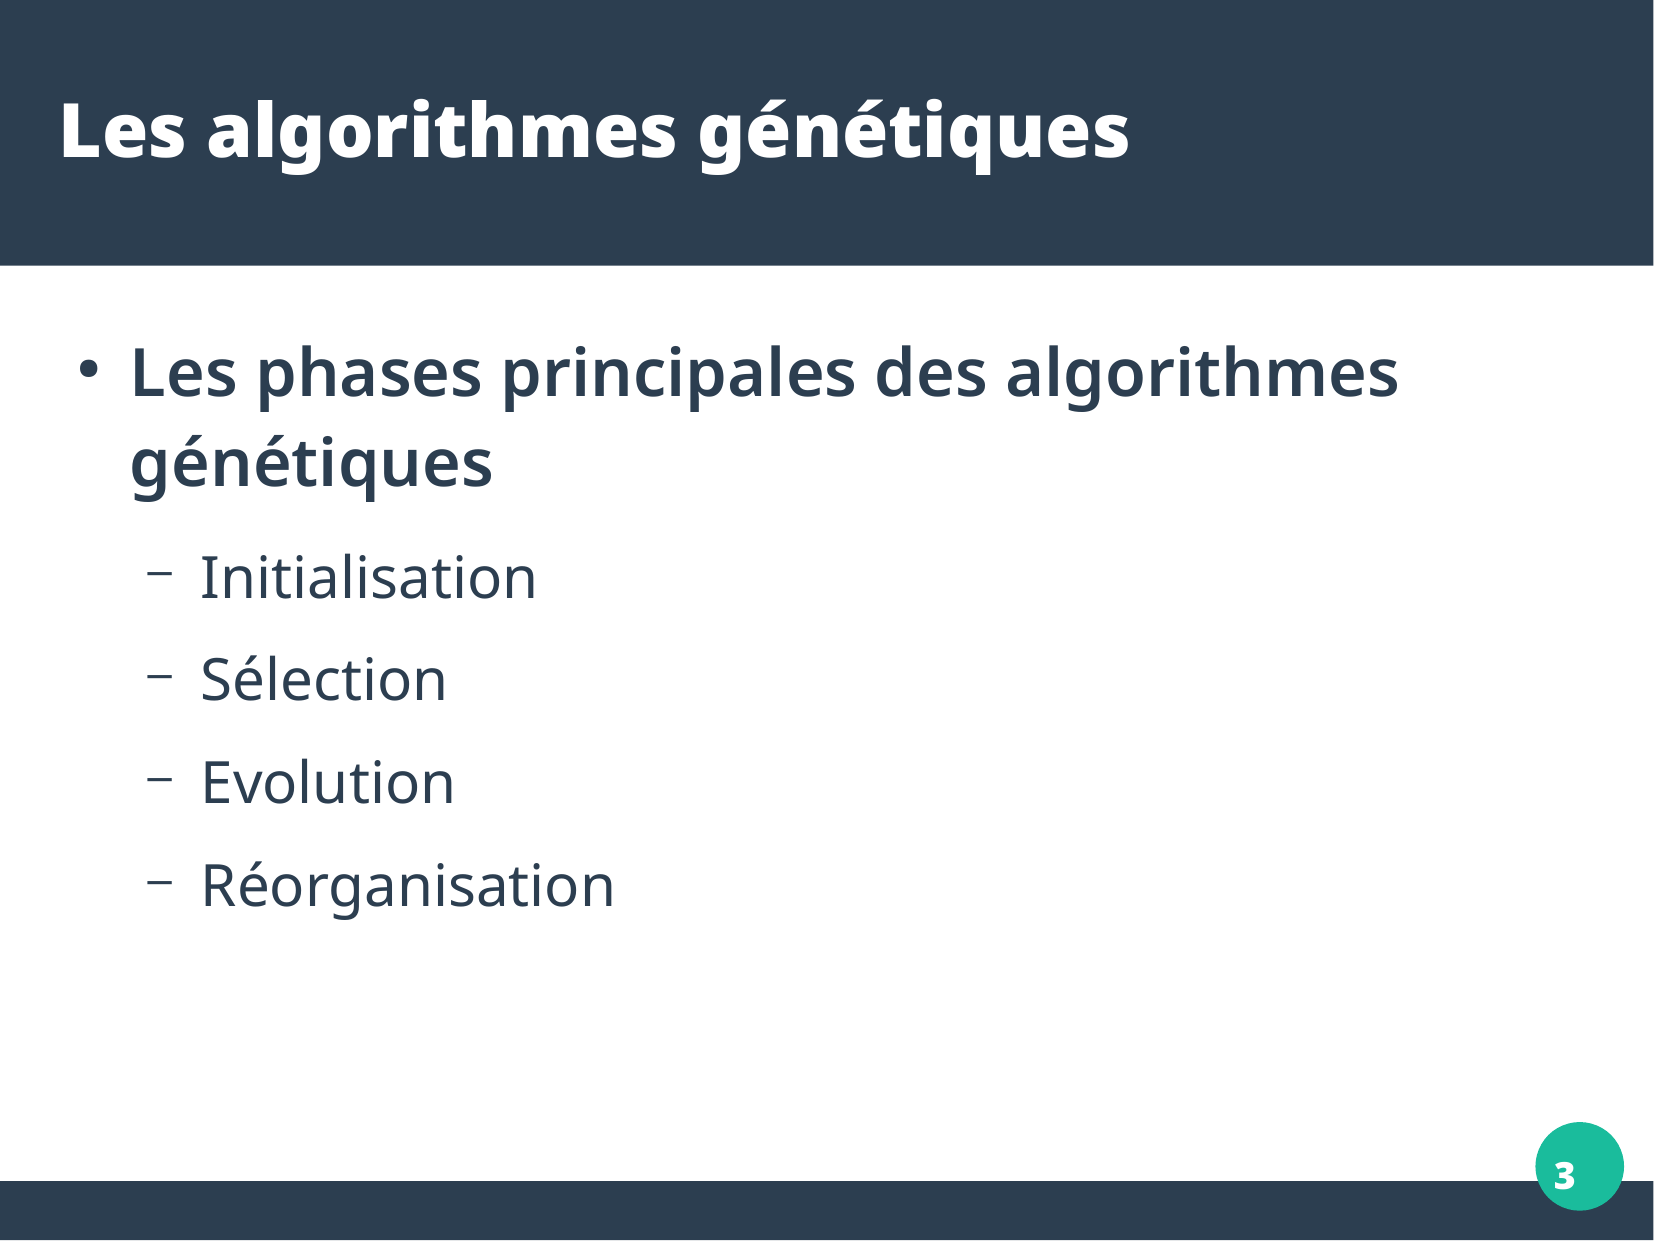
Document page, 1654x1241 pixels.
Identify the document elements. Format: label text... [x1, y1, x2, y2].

title Les algorithmes génétiques [59, 49, 1595, 207]
list Les phases principales des algorithmes génétiques Initialisation Sélection Evolution Réorganisation [59, 324, 1595, 1152]
